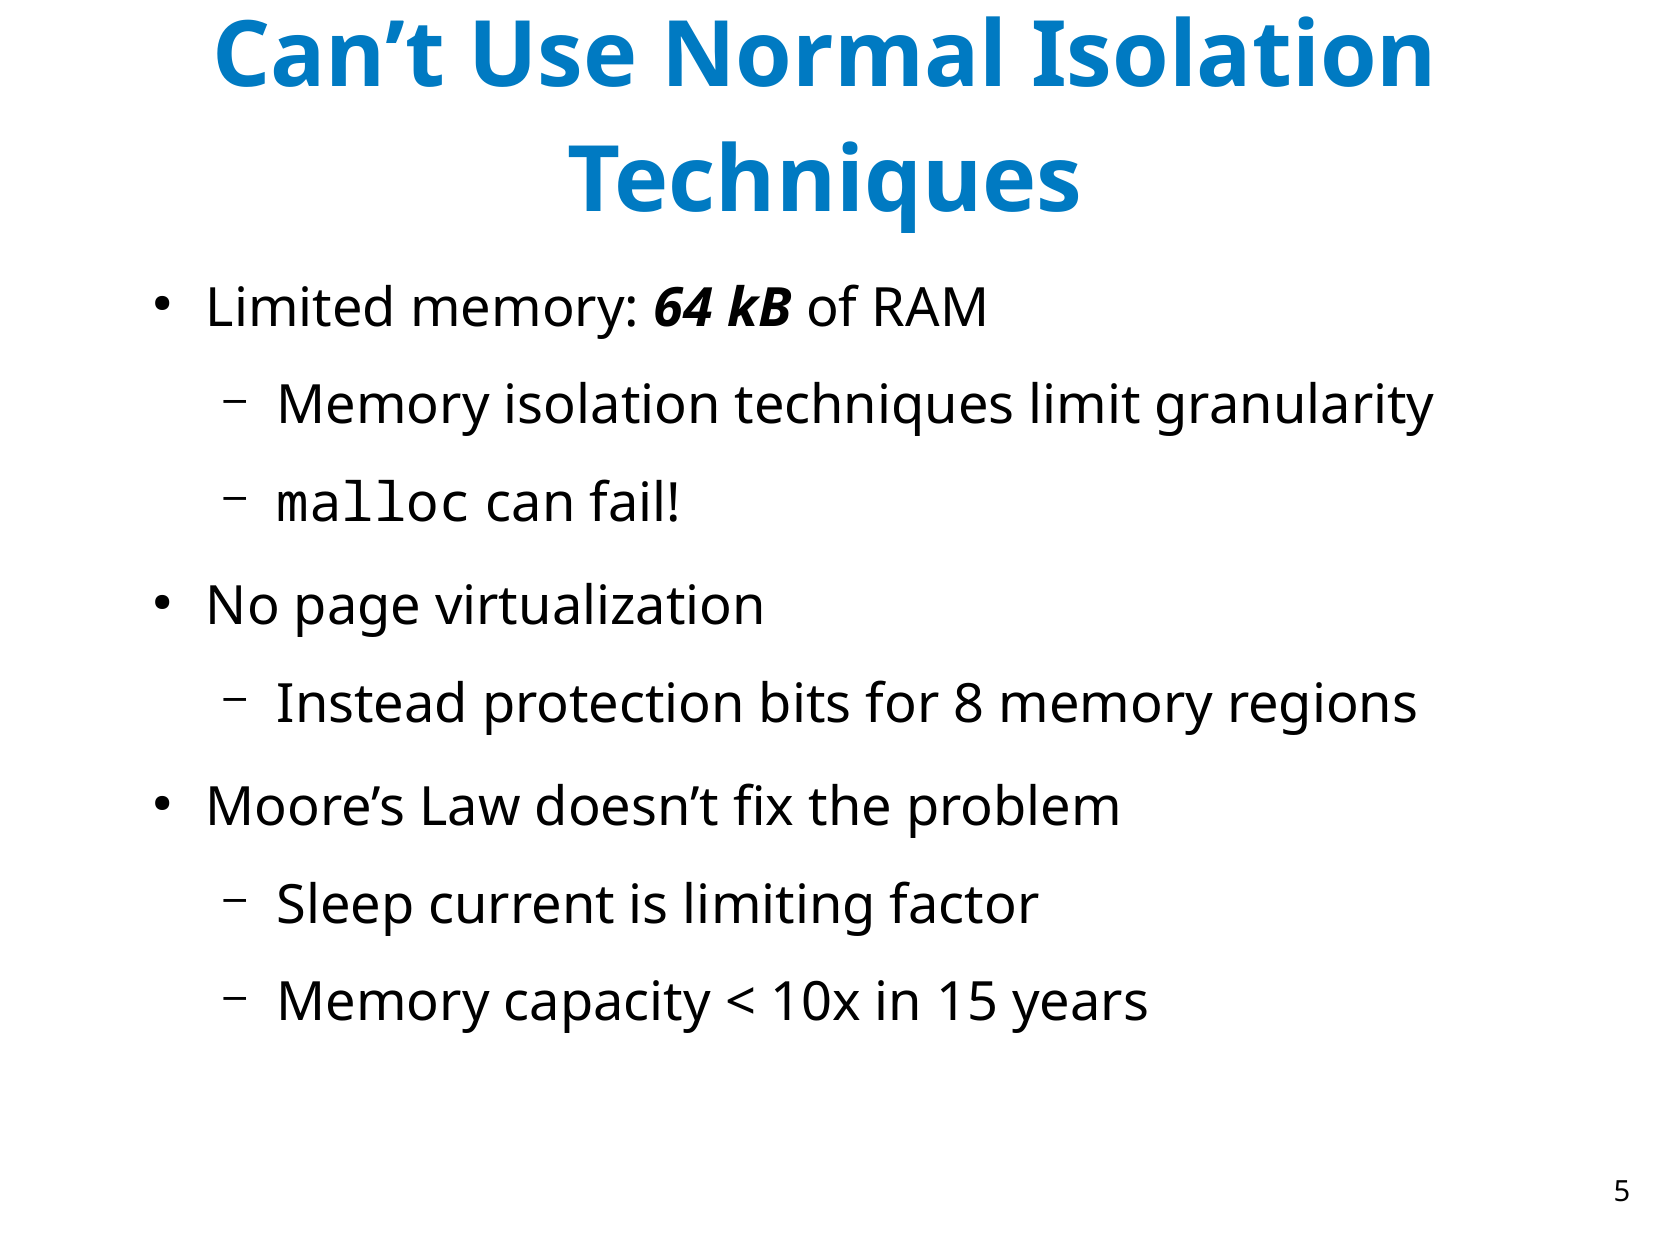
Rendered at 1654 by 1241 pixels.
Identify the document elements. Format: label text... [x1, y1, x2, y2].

text_box Can’t Use Normal Isolation Techniques [0, 23, 1651, 204]
list Limited memory: 64 kB of RAM Memory isolation techniques limit granularity malloc can fail! No page virtualization Instead protection bits for 8 memory regions Moore’s Law doesn’t fix the problem Sleep current is limiting factor Memory capacity < 10x in 15 years [134, 254, 1500, 1050]
